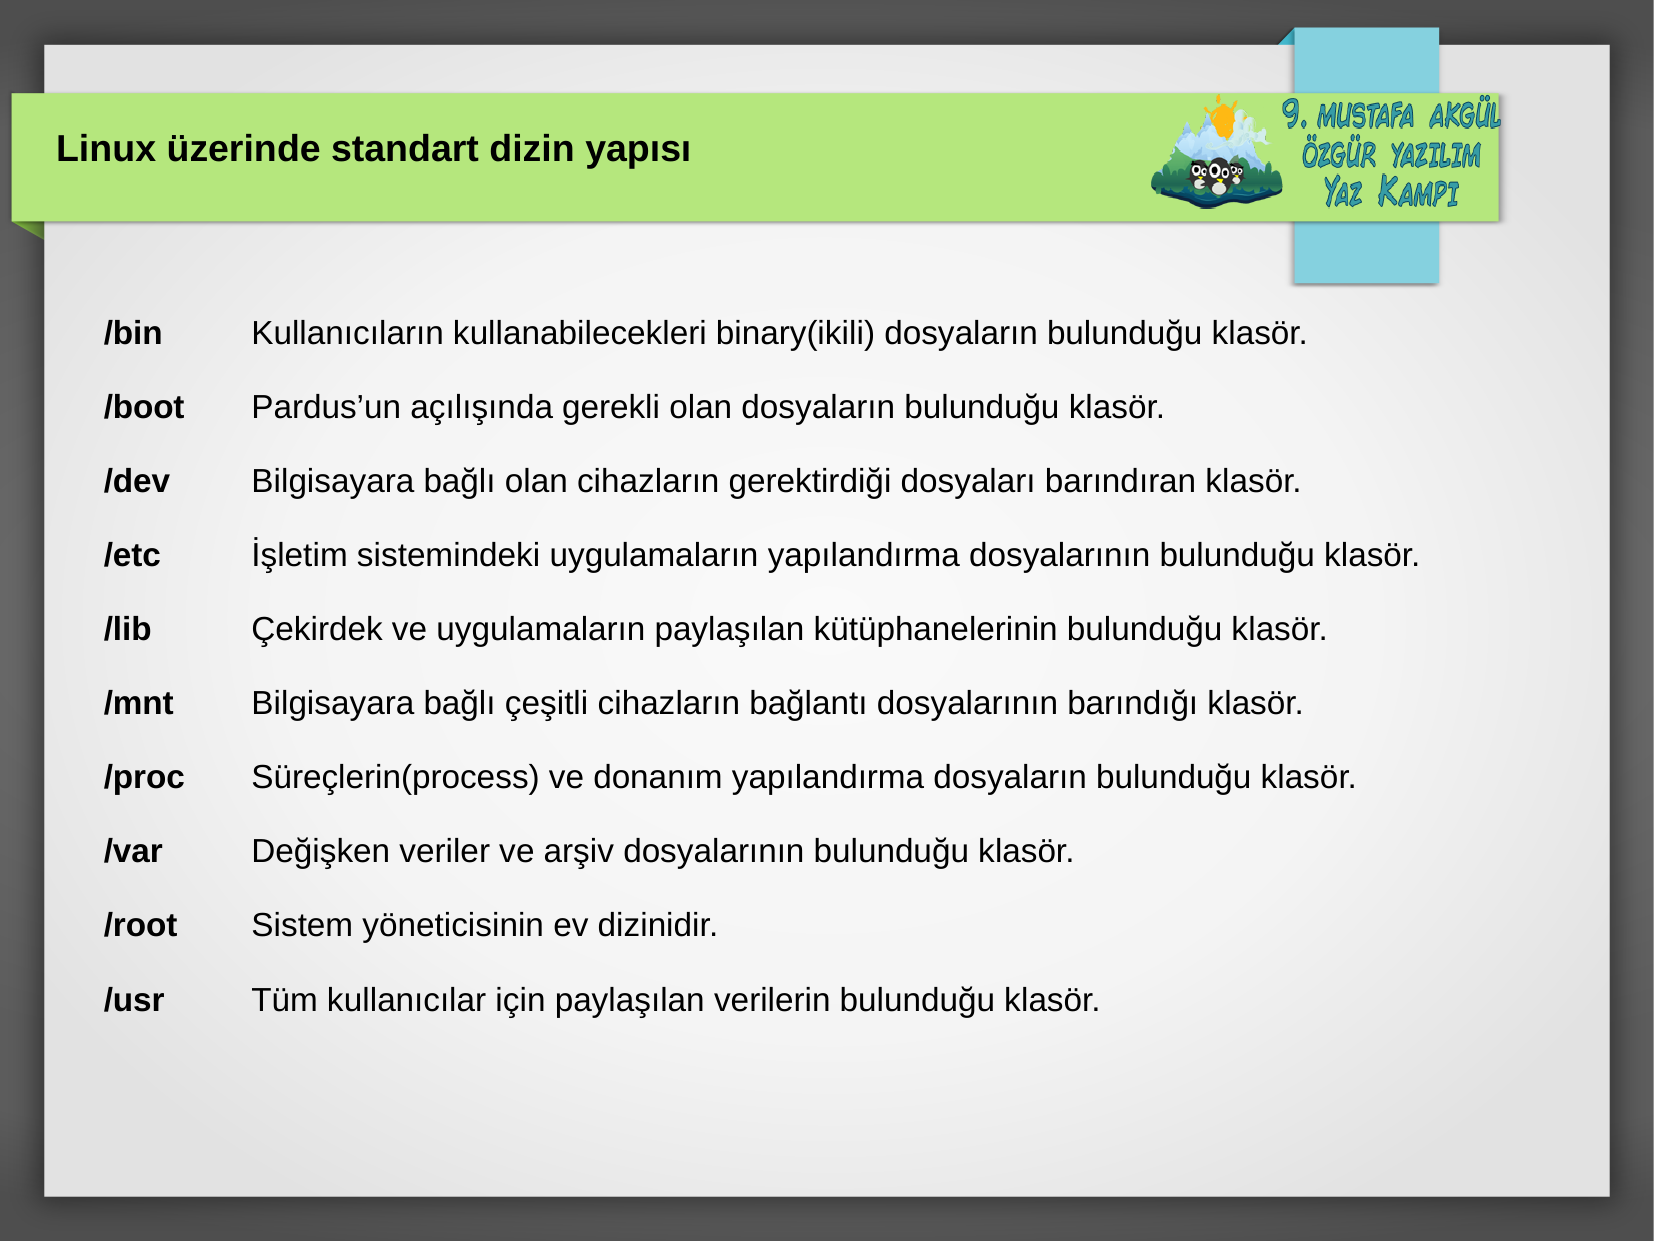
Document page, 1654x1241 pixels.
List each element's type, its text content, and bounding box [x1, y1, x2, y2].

text_box /bin Kullanıcıların kullanabilecekleri binary(ikili) dosyaların bulunduğu klasör. /boot Pardus’un açılışında gerekli olan dosyaların bulunduğu klasör. /dev Bilgisayara bağlı olan cihazların gerektirdiği dosyaları barındıran klasör. /etc İşletim sistemindeki uygulamaların yapılandırma dosyalarının bulunduğu klasör. /lib Çekirdek ve uygulamaların paylaşılan kütüphanelerinin bulunduğu klasör. /mnt Bilgisayara bağlı çeşitli cihazların bağlantı dosyalarının barındığı klasör. /proc Süreçlerin(process) ve donanım yapılandırma dosyaların bulunduğu klasör. /var Değişken veriler ve arşiv dosyalarının bulunduğu klasör. /root Sistem yöneticisinin ev dizinidir. /usr Tüm kullanıcılar için paylaşılan verilerin bulunduğu klasör. [89, 307, 1560, 1100]
picture [0, 0, 1654, 1241]
text_box Linux üzerinde standart dizin yapısı [41, 120, 1134, 220]
